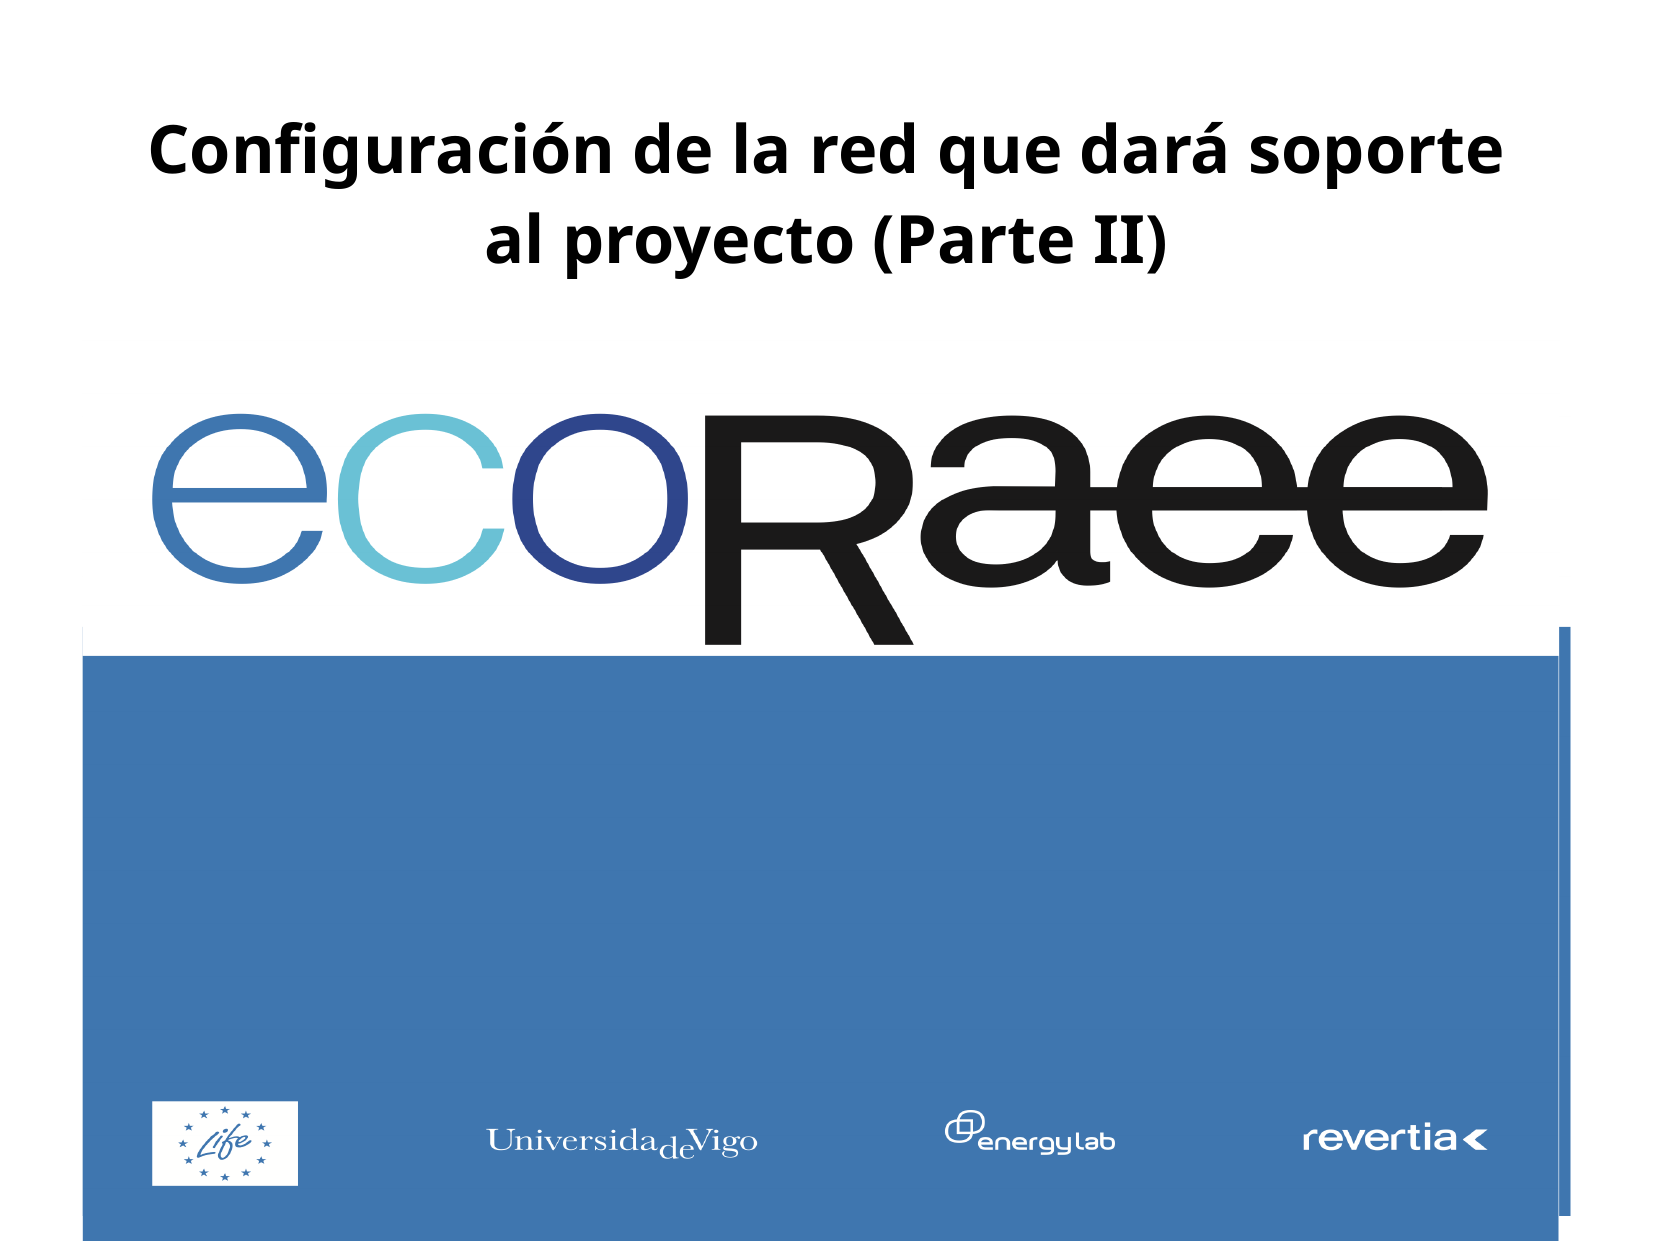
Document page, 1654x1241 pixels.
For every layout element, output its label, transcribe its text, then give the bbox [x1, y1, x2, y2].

picture [82, 287, 1560, 1241]
text_box Configuración de la red que dará soporte al proyecto (Parte II) [129, 94, 1524, 265]
